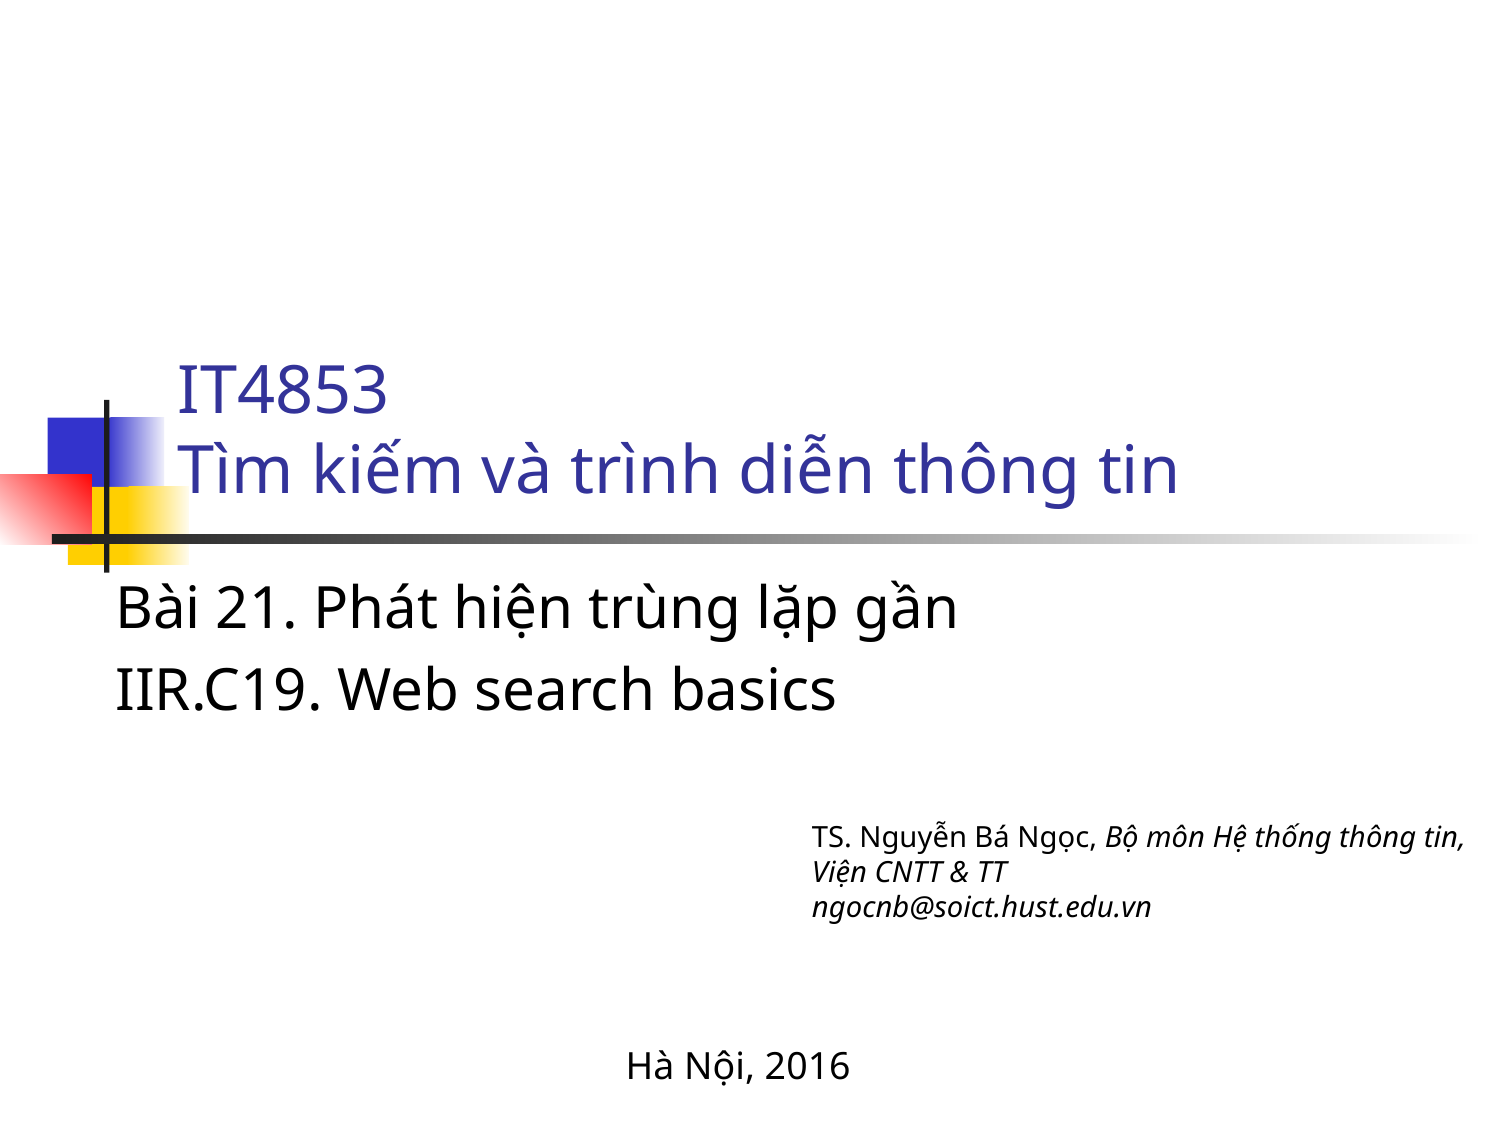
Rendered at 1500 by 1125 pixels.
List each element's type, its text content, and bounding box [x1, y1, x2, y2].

subtitle Bài 21. Phát hiện trùng lặp gần IIR.C19. Web search basics [100, 562, 1447, 925]
title IT4853 Tìm kiếm và trình diễn thông tin [162, 275, 1438, 515]
text_box TS. Nguyễn Bá Ngọc, Bộ môn Hệ thống thông tin, Viện CNTT & TT ngocnb@soict.hust.edu.vn [797, 810, 1489, 931]
text_box Hà Nội, 2016 [490, 1034, 987, 1095]
